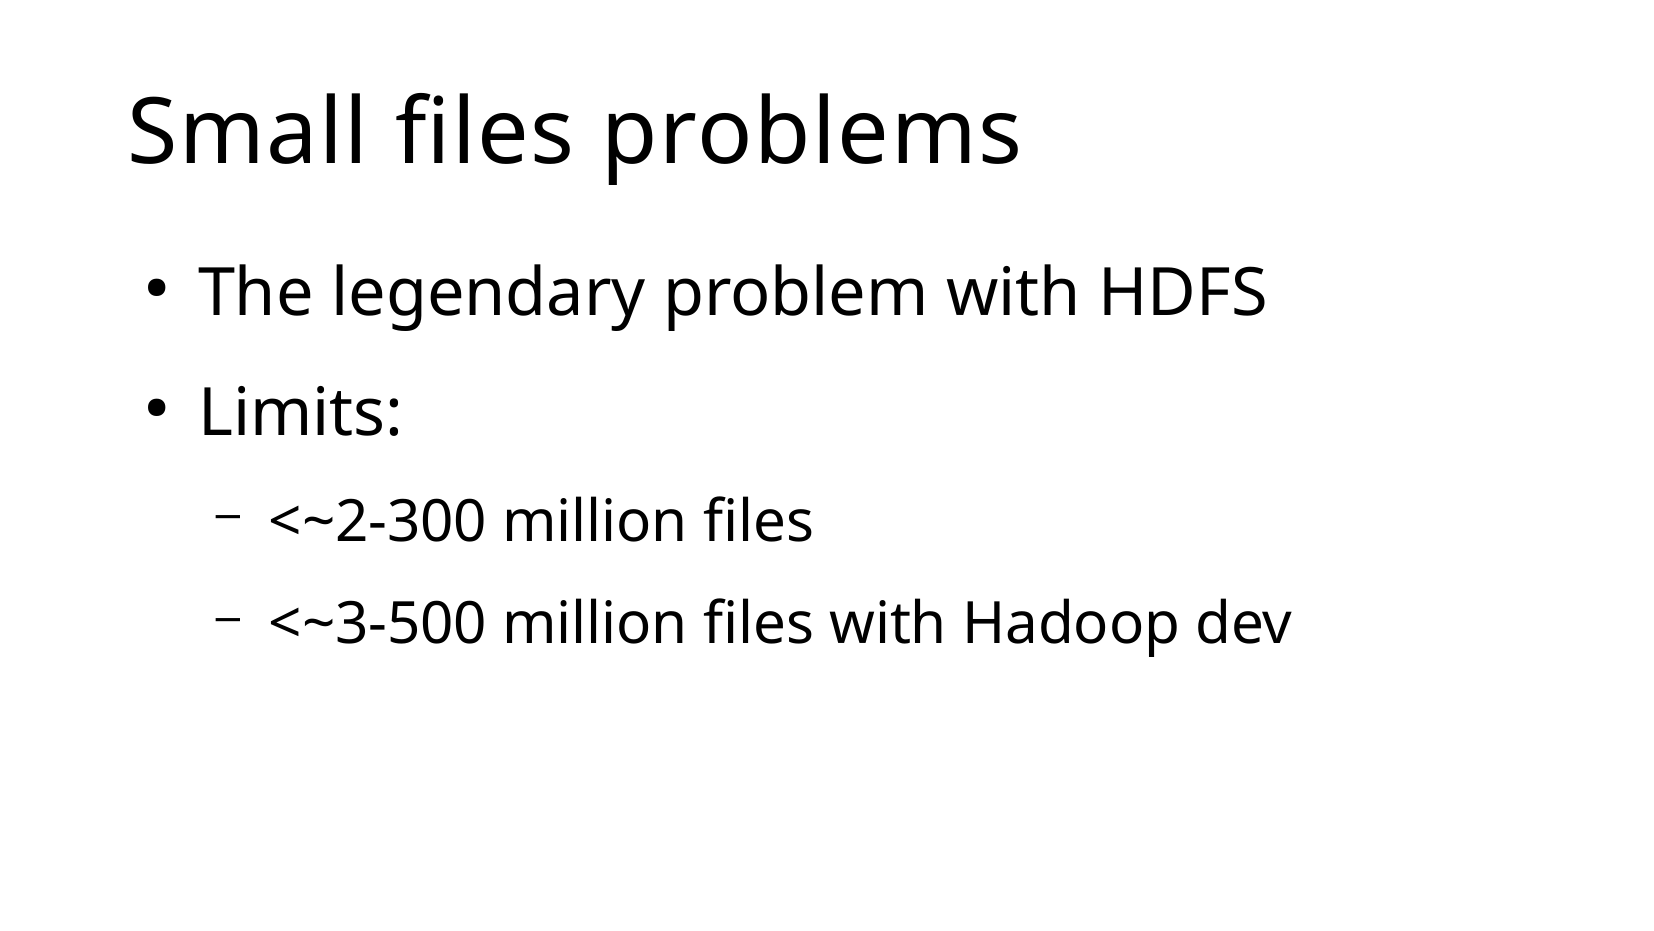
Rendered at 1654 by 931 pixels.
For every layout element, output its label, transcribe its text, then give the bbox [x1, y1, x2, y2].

title Small files problems [127, 69, 1552, 187]
list The legendary problem with HDFS Limits: <~2-300 million files <~3-500 million files with Hadoop dev [127, 244, 1527, 784]
